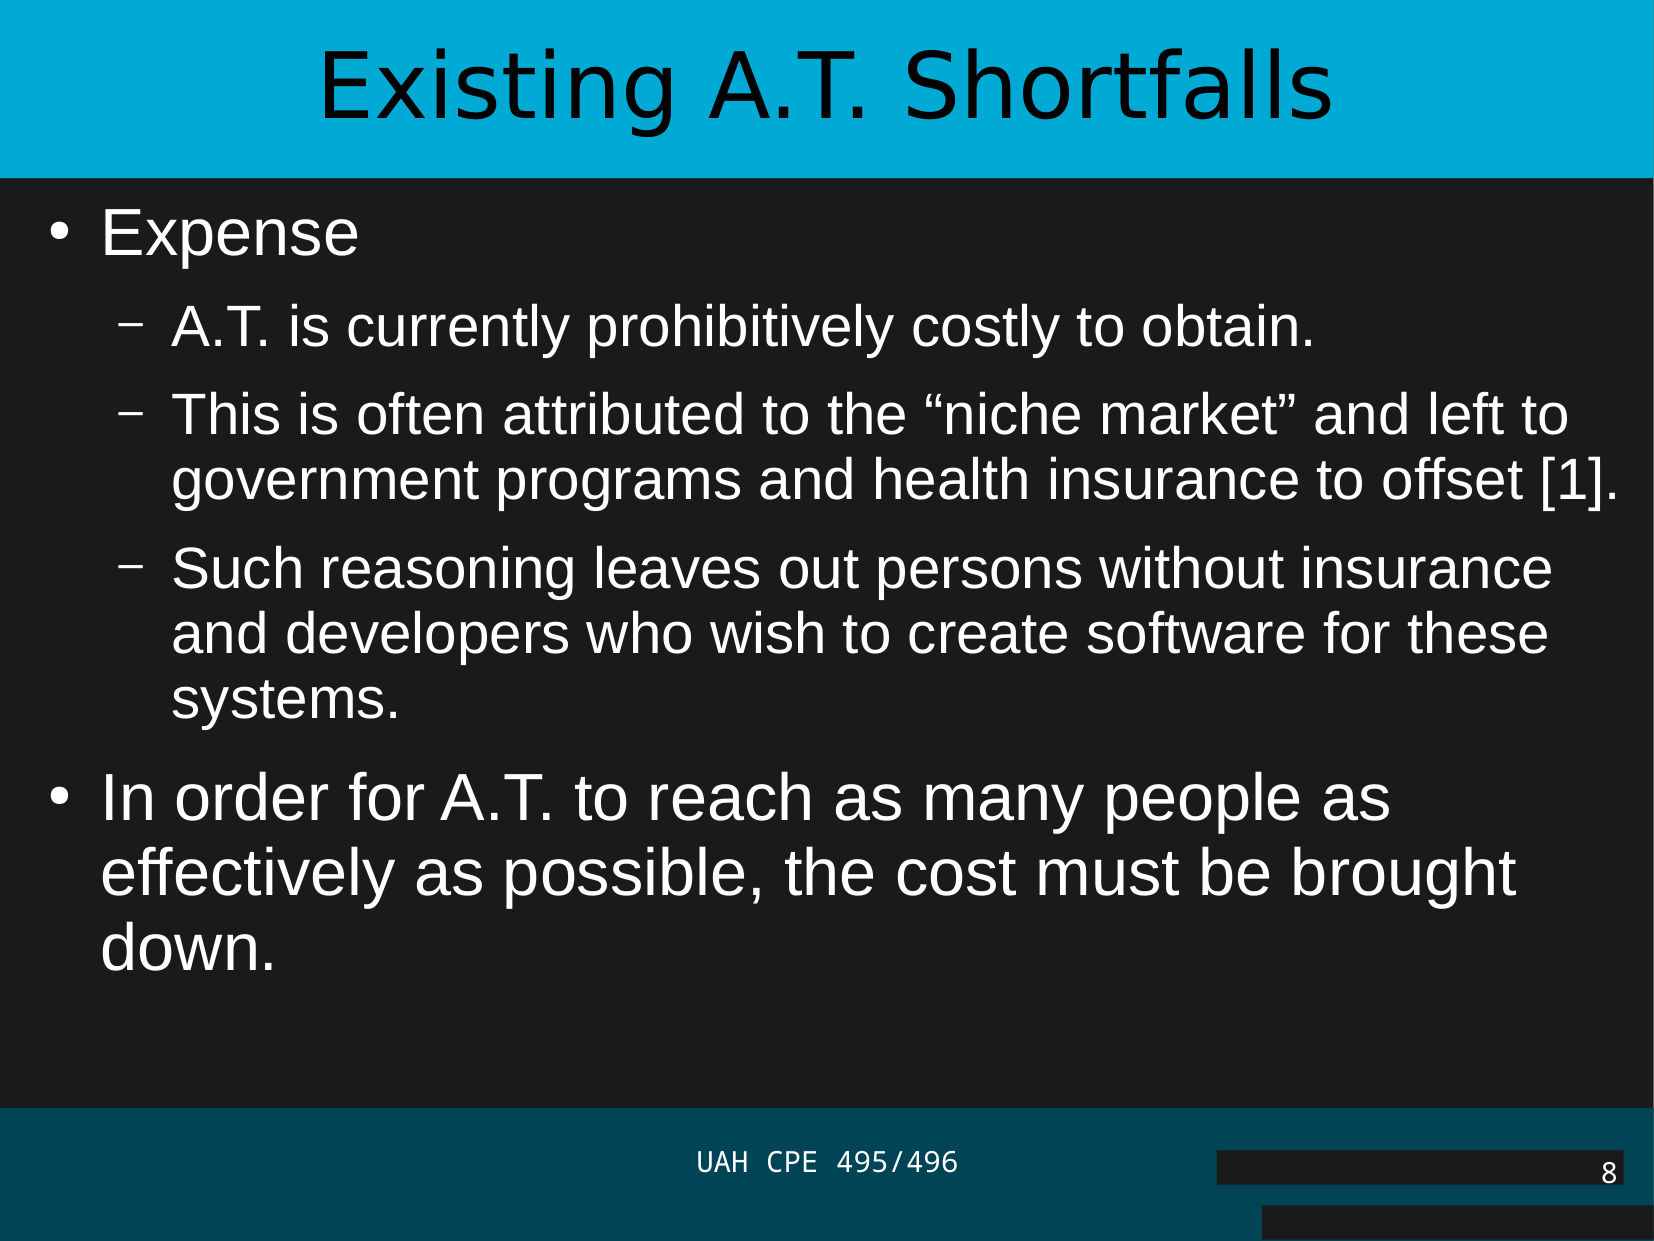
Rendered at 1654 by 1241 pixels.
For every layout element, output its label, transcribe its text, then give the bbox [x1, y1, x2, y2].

list Expense A.T. is currently prohibitively costly to obtain. This is often attributed to the “niche market” and left to government programs and health insurance to offset [1]. Such reasoning leaves out persons without insurance and developers who wish to create software for these systems. In order for A.T. to reach as many people as effectively as possible, the cost must be brought down. [30, 195, 1636, 1096]
title Existing A.T. Shortfalls [82, 8, 1571, 166]
